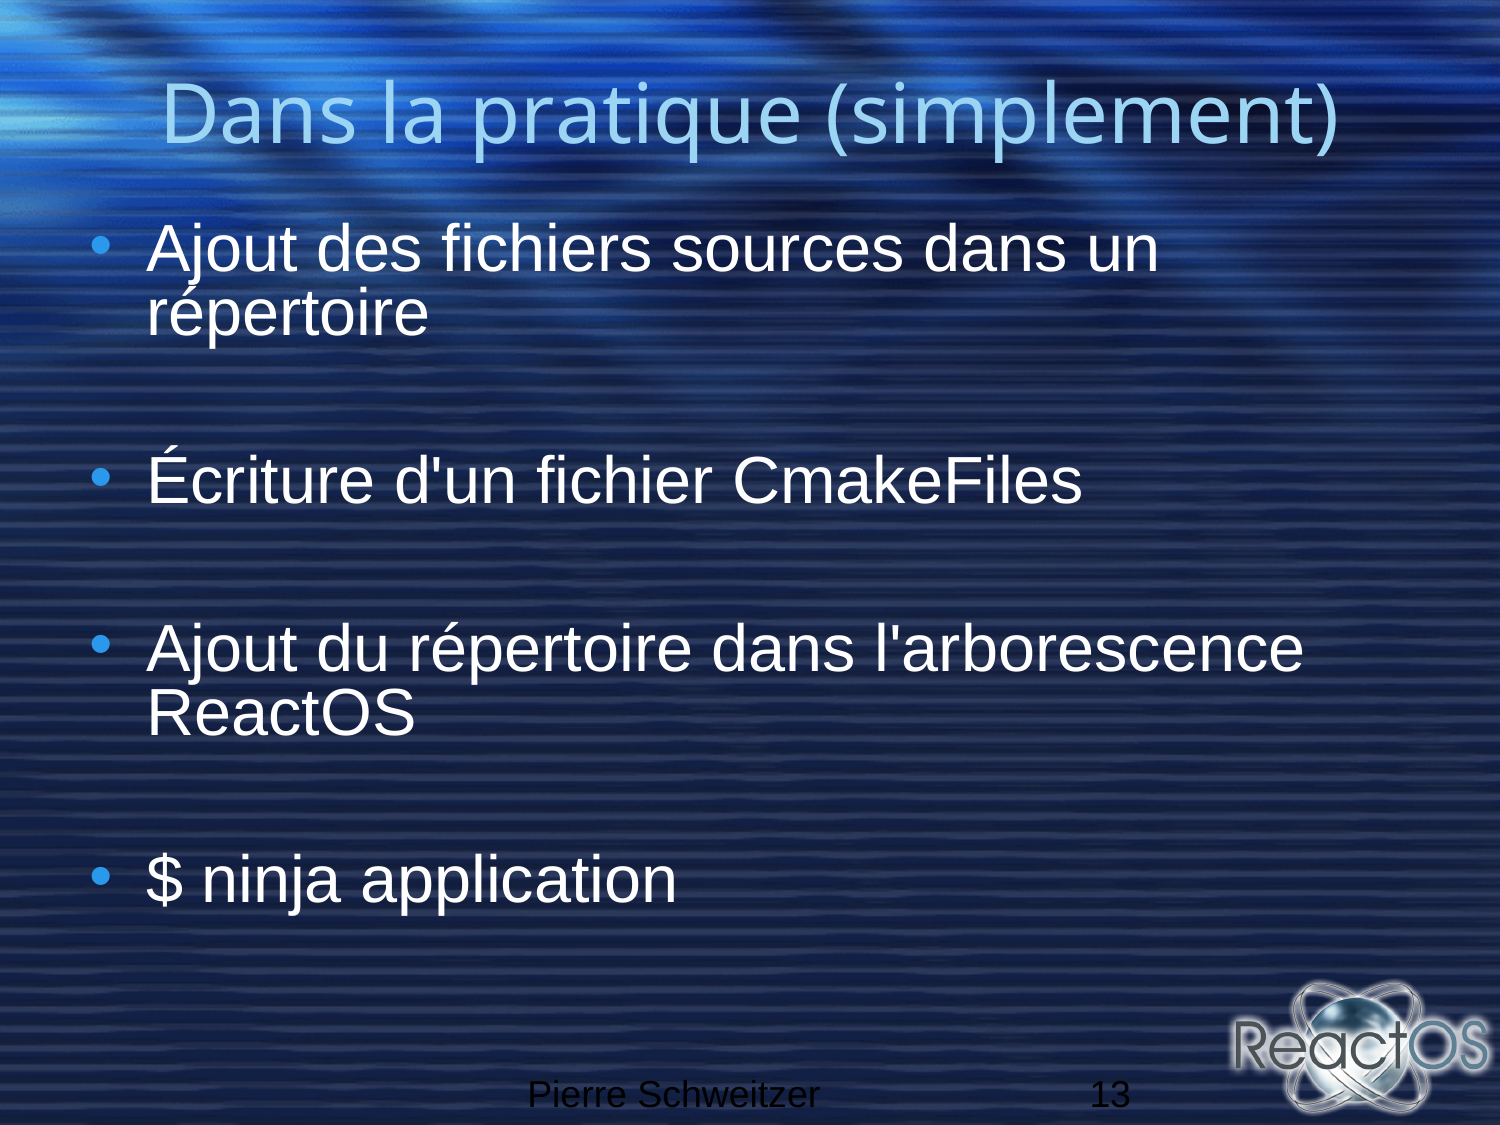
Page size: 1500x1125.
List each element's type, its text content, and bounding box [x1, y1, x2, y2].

picture [0, 0, 1500, 1125]
title Dans la pratique (simplement) [75, 45, 1426, 176]
list Ajout des fichiers sources dans un répertoire Écriture d'un fichier CmakeFiles Ajout du répertoire dans l'arborescence ReactOS $ ninja application [75, 212, 1426, 1015]
